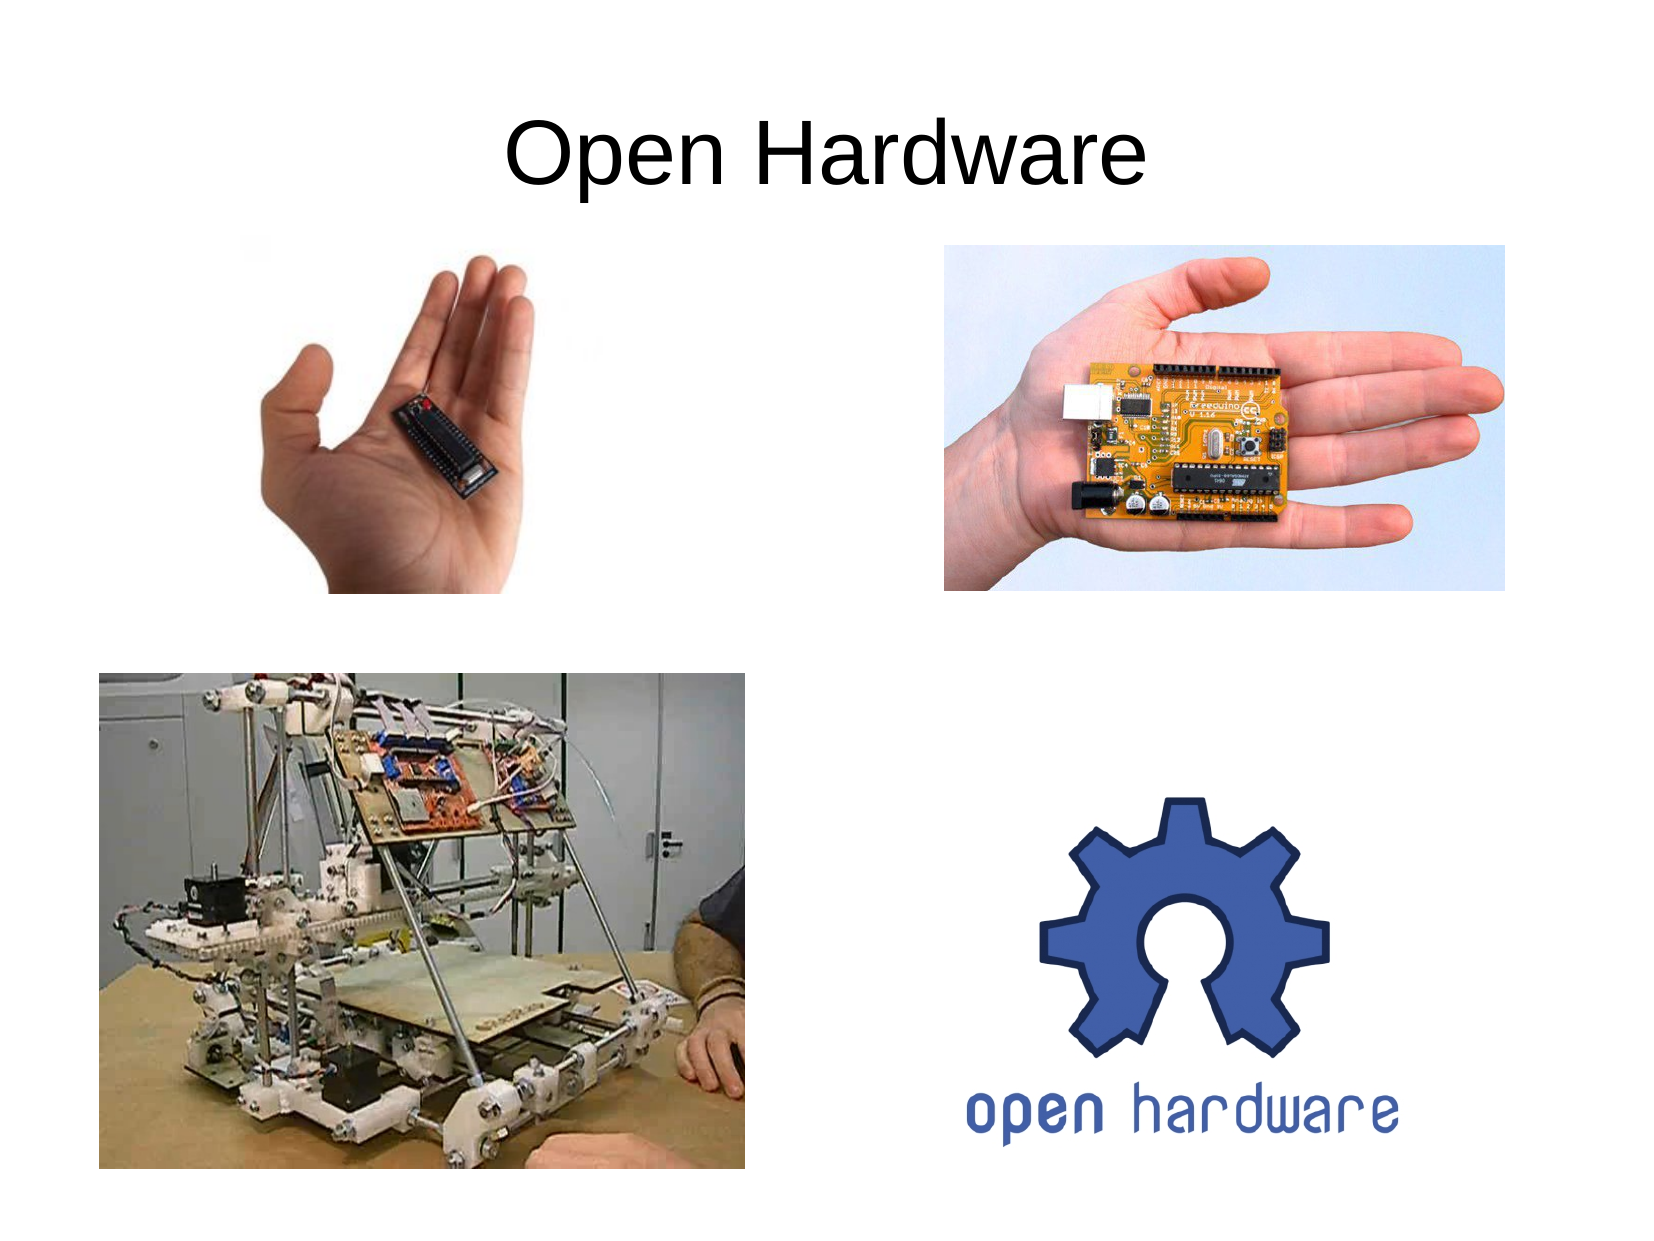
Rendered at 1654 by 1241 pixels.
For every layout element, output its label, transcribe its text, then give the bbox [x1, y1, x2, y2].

picture [944, 245, 1505, 591]
picture [887, 773, 1477, 1170]
picture [233, 224, 603, 594]
title Open Hardware [82, 49, 1571, 257]
picture [99, 673, 745, 1170]
